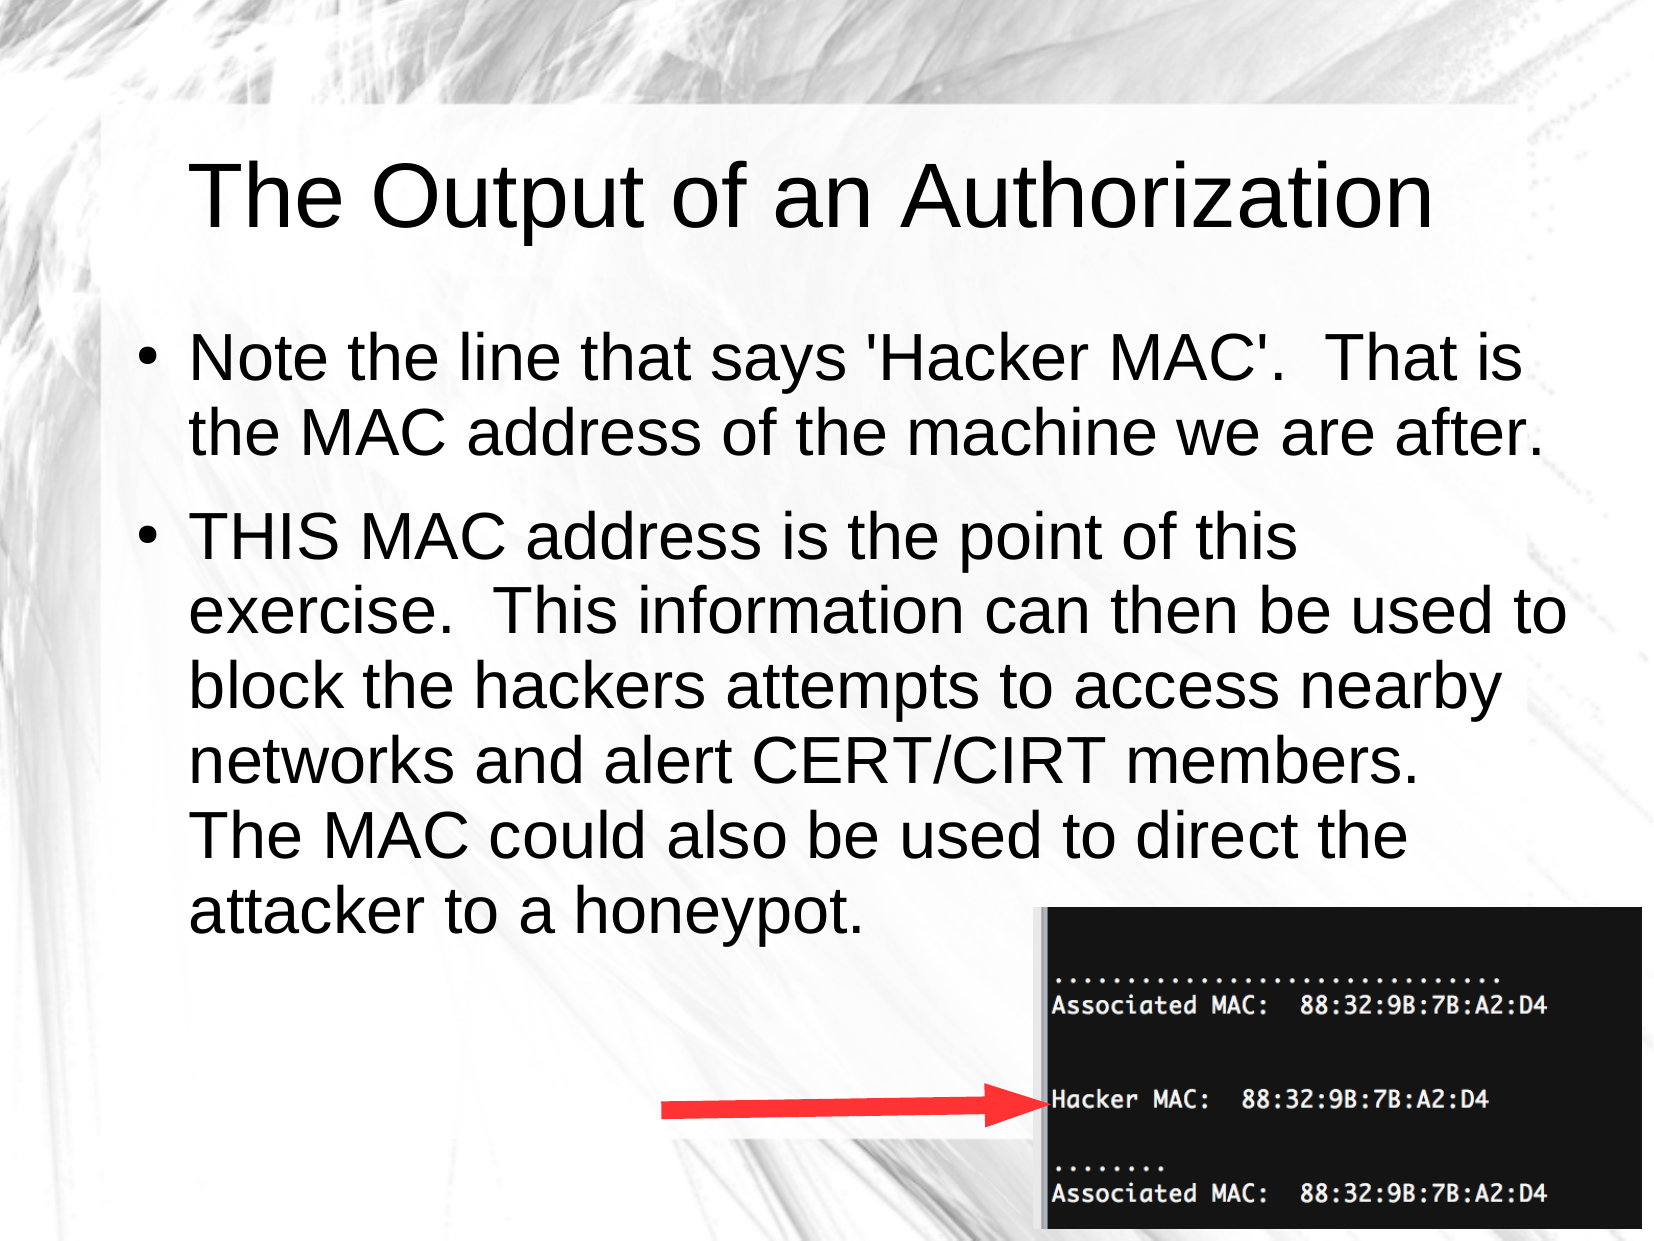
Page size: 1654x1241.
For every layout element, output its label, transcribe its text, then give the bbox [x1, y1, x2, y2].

picture [0, 0, 1654, 1241]
list Note the line that says 'Hacker MAC'. That is the MAC address of the machine we are after. THIS MAC address is the point of this exercise. This information can then be used to block the hackers attempts to access nearby networks and alert CERT/CIRT members. The MAC could also be used to direct the attacker to a honeypot. [118, 319, 1571, 946]
title The Output of an Authorization [118, 112, 1506, 281]
